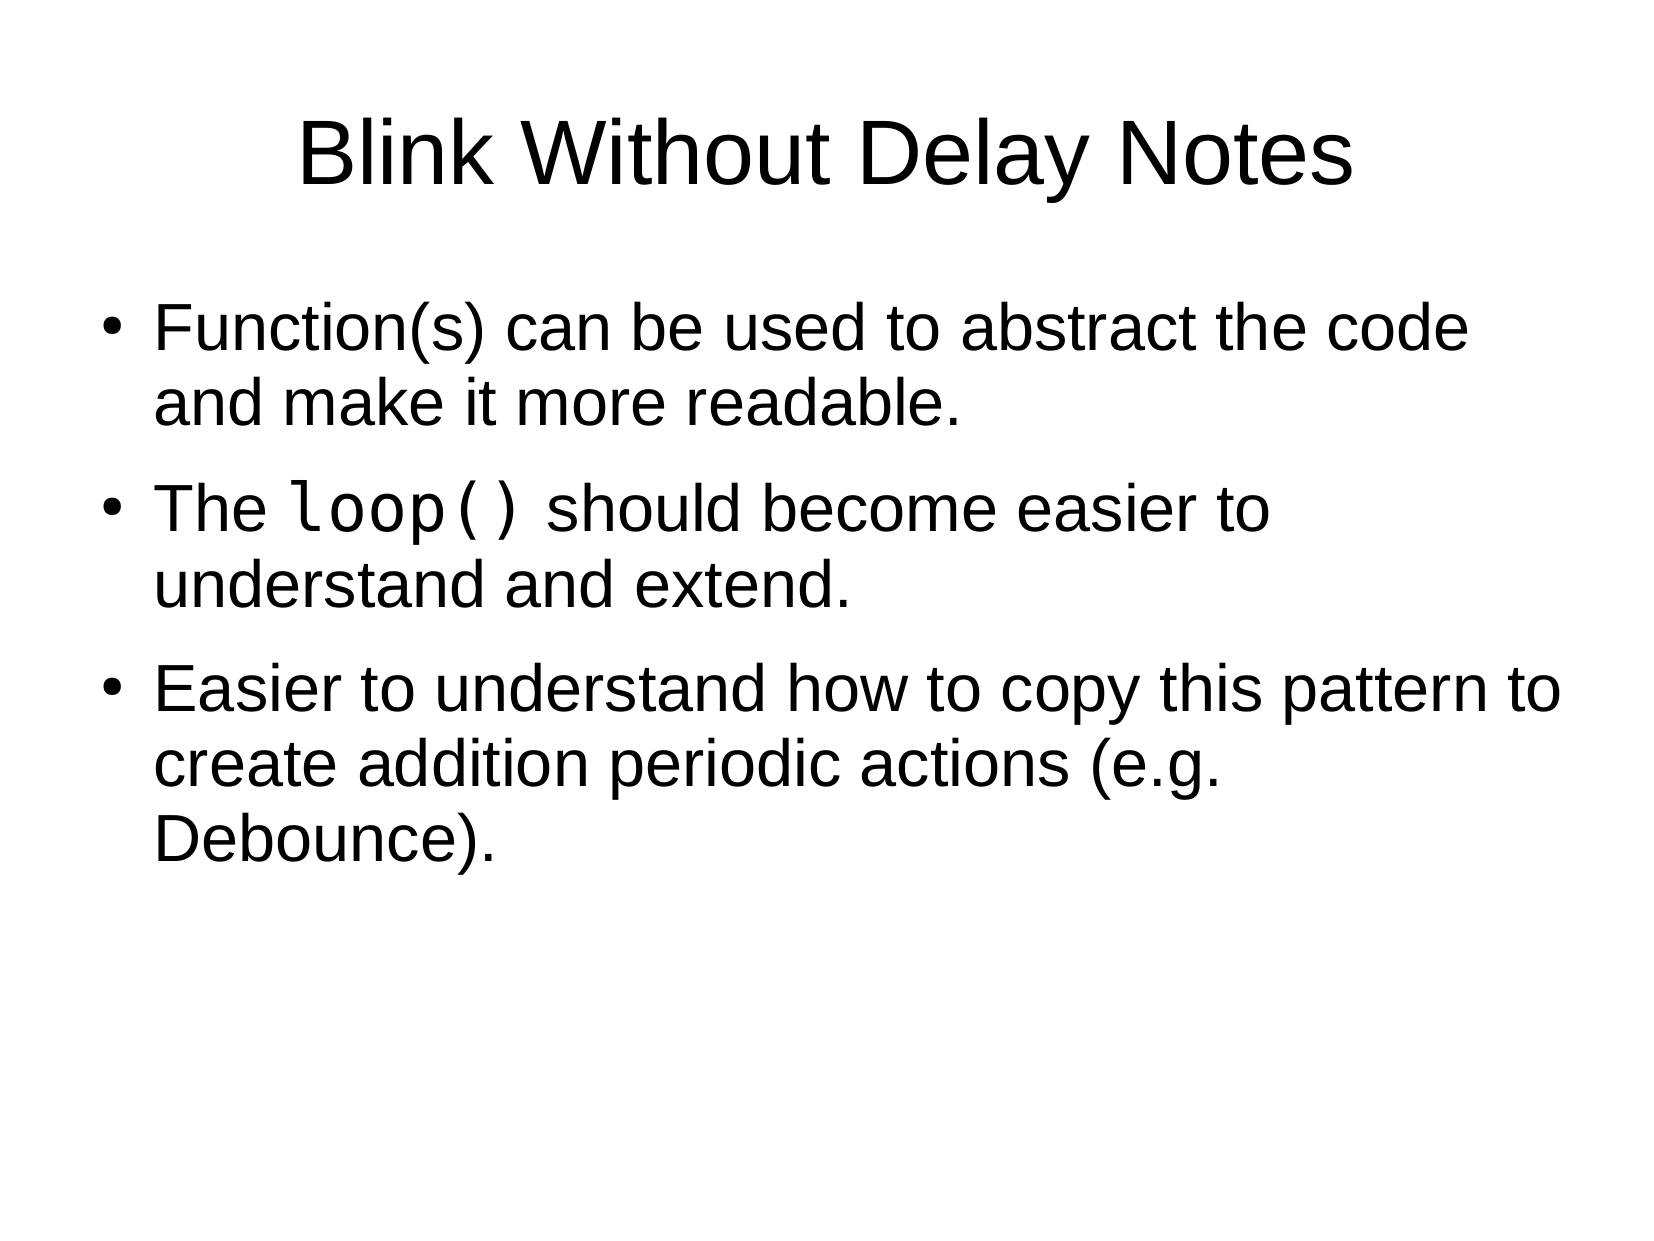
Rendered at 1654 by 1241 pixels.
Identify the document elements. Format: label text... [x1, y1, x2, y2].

title Blink Without Delay Notes [82, 49, 1571, 257]
list Function(s) can be used to abstract the code and make it more readable. The loop() should become easier to understand and extend. Easier to understand how to copy this pattern to create addition periodic actions (e.g. Debounce). [82, 290, 1571, 1186]
